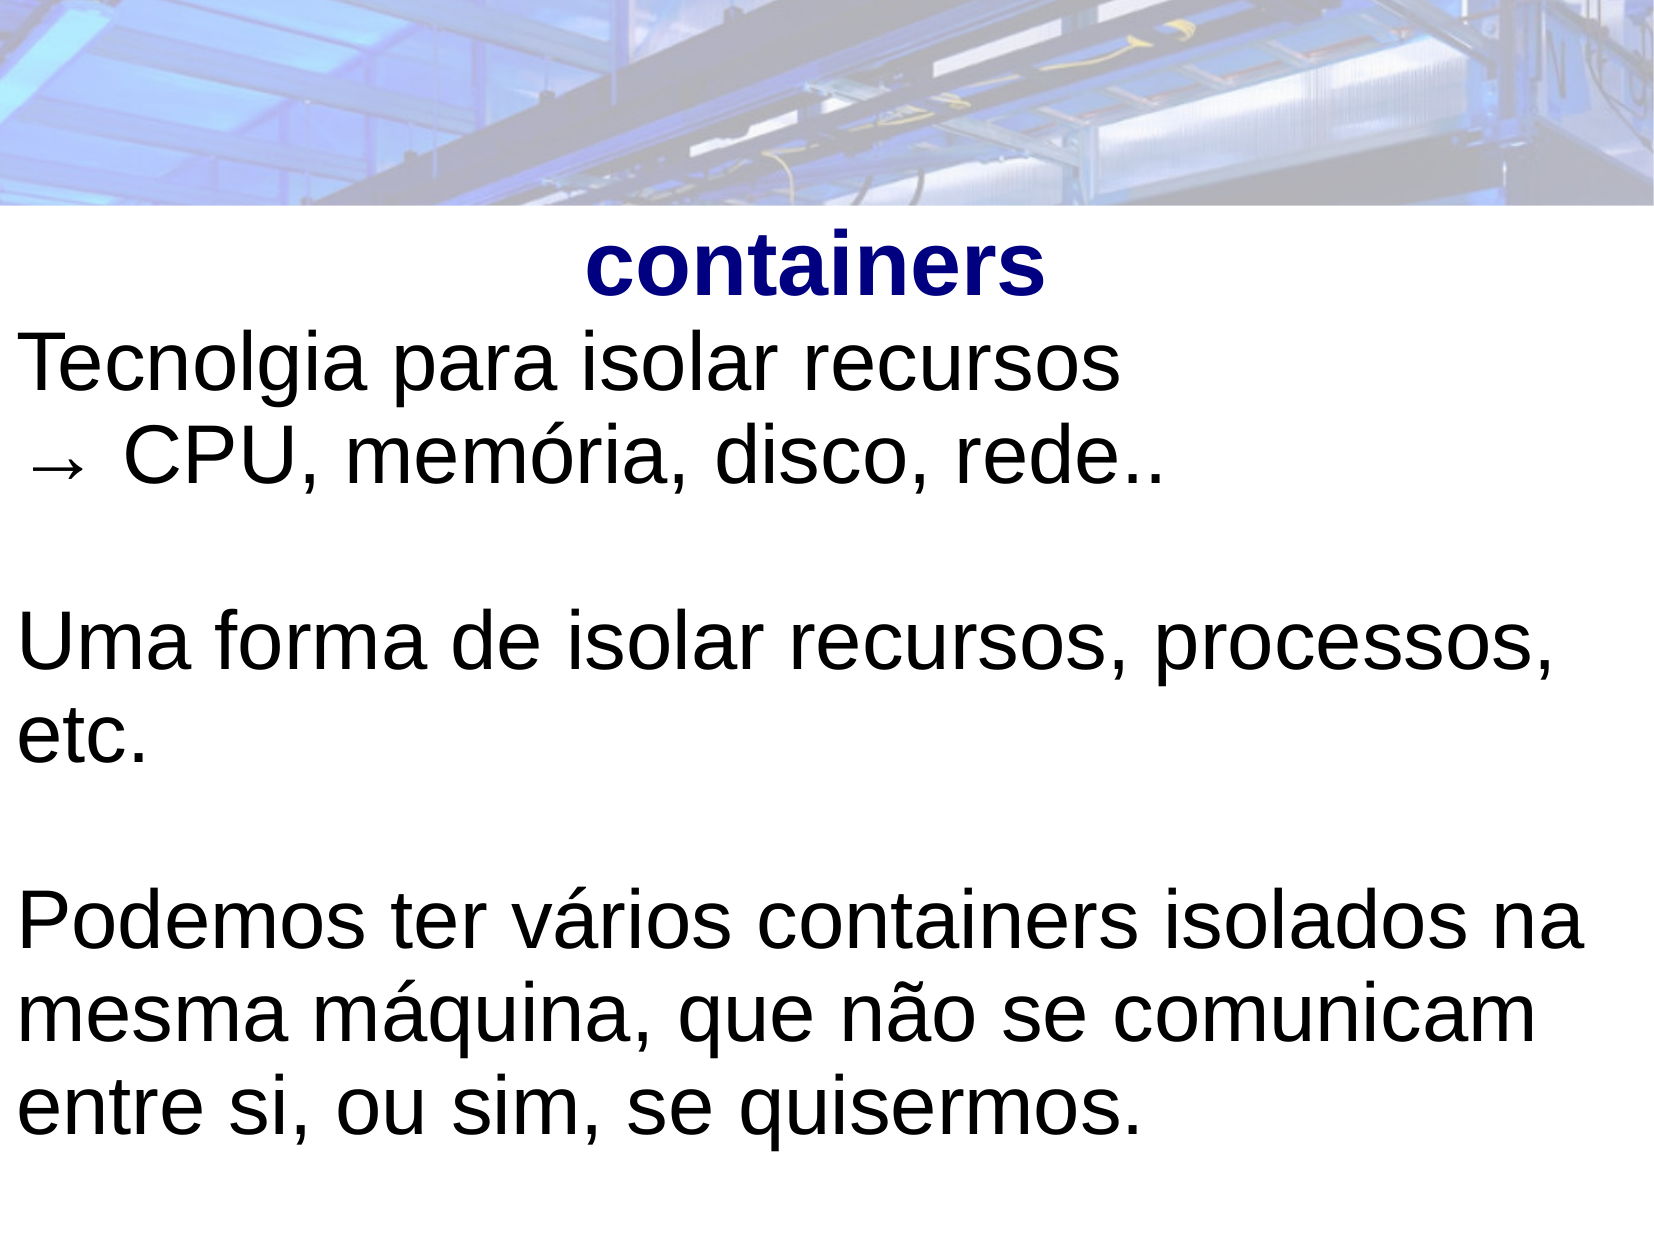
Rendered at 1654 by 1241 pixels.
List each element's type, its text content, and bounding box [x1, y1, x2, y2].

picture [0, 0, 1654, 1241]
text_box containers Tecnolgia para isolar recursos → CPU, memória, disco, rede.. Uma forma de isolar recursos, processos, etc. Podemos ter vários containers isolados na mesma máquina, que não se comunicam entre si, ou sim, se quisermos. [1, 205, 1632, 1241]
